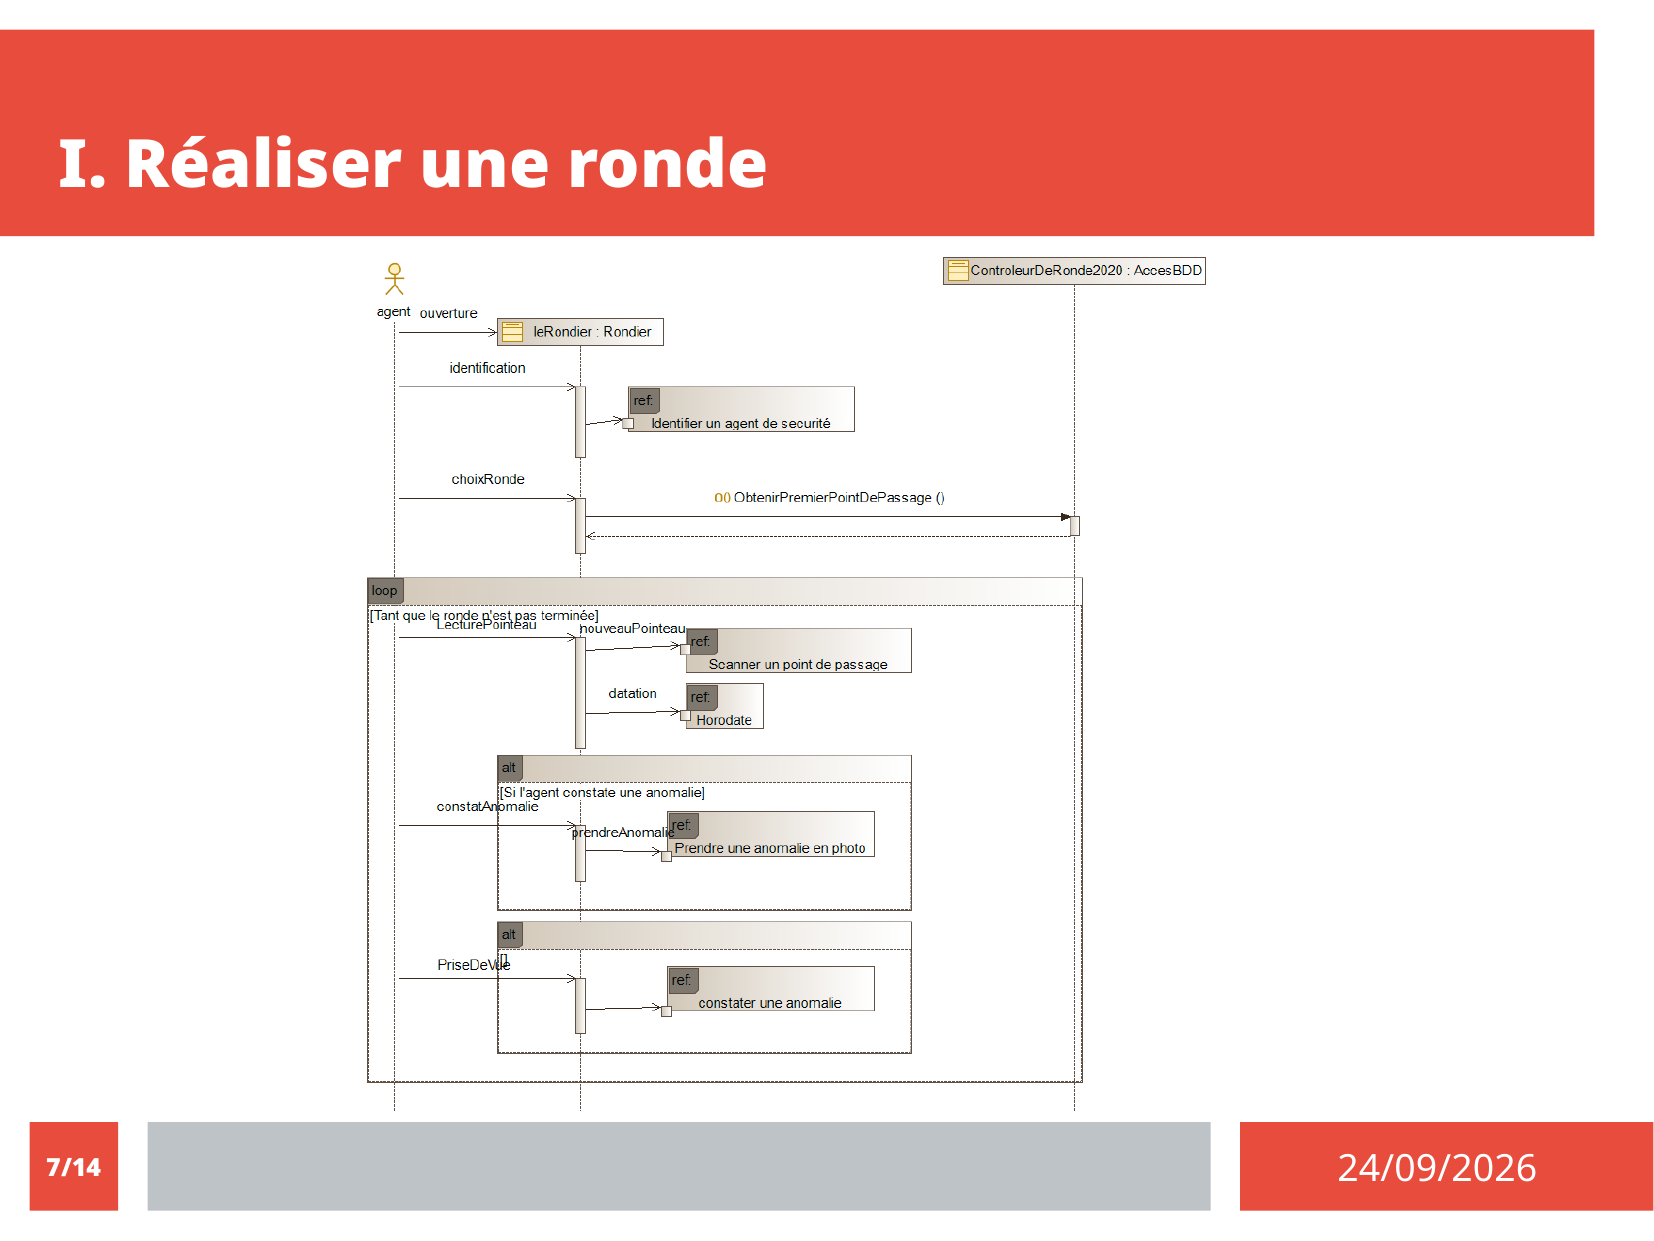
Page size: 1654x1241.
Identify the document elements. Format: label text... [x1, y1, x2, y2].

title I. Réaliser une ronde [59, 59, 1595, 207]
picture [318, 248, 1252, 1111]
